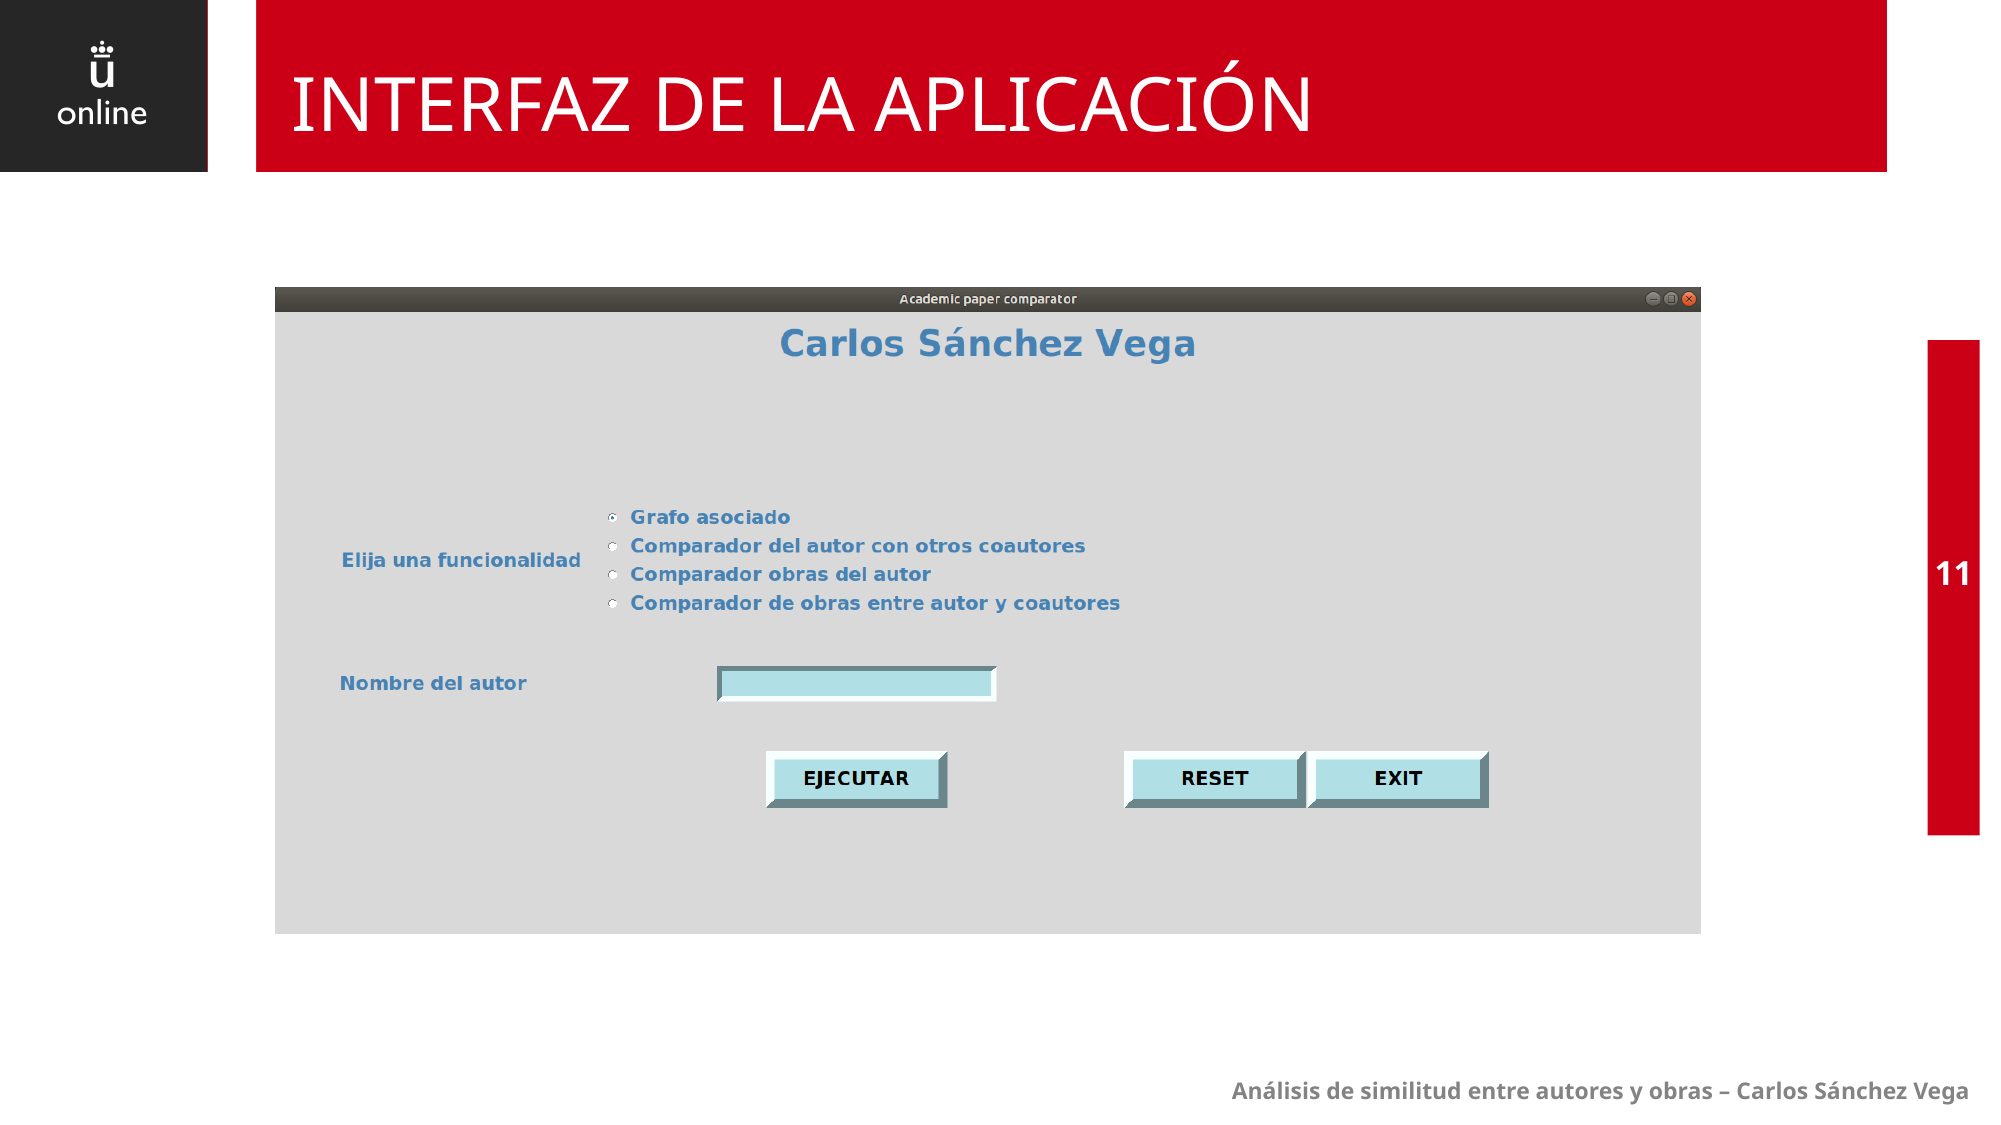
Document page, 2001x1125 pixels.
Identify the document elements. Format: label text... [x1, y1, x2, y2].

slide_number <número> [1898, 544, 2000, 605]
picture [40, 26, 164, 150]
picture [275, 287, 1701, 934]
footer Análisis de similitud entre autores y obras – Carlos Sánchez Vega [671, 1060, 1986, 1121]
title INTERFAZ DE LA APLICACIÓN [276, 20, 1831, 154]
